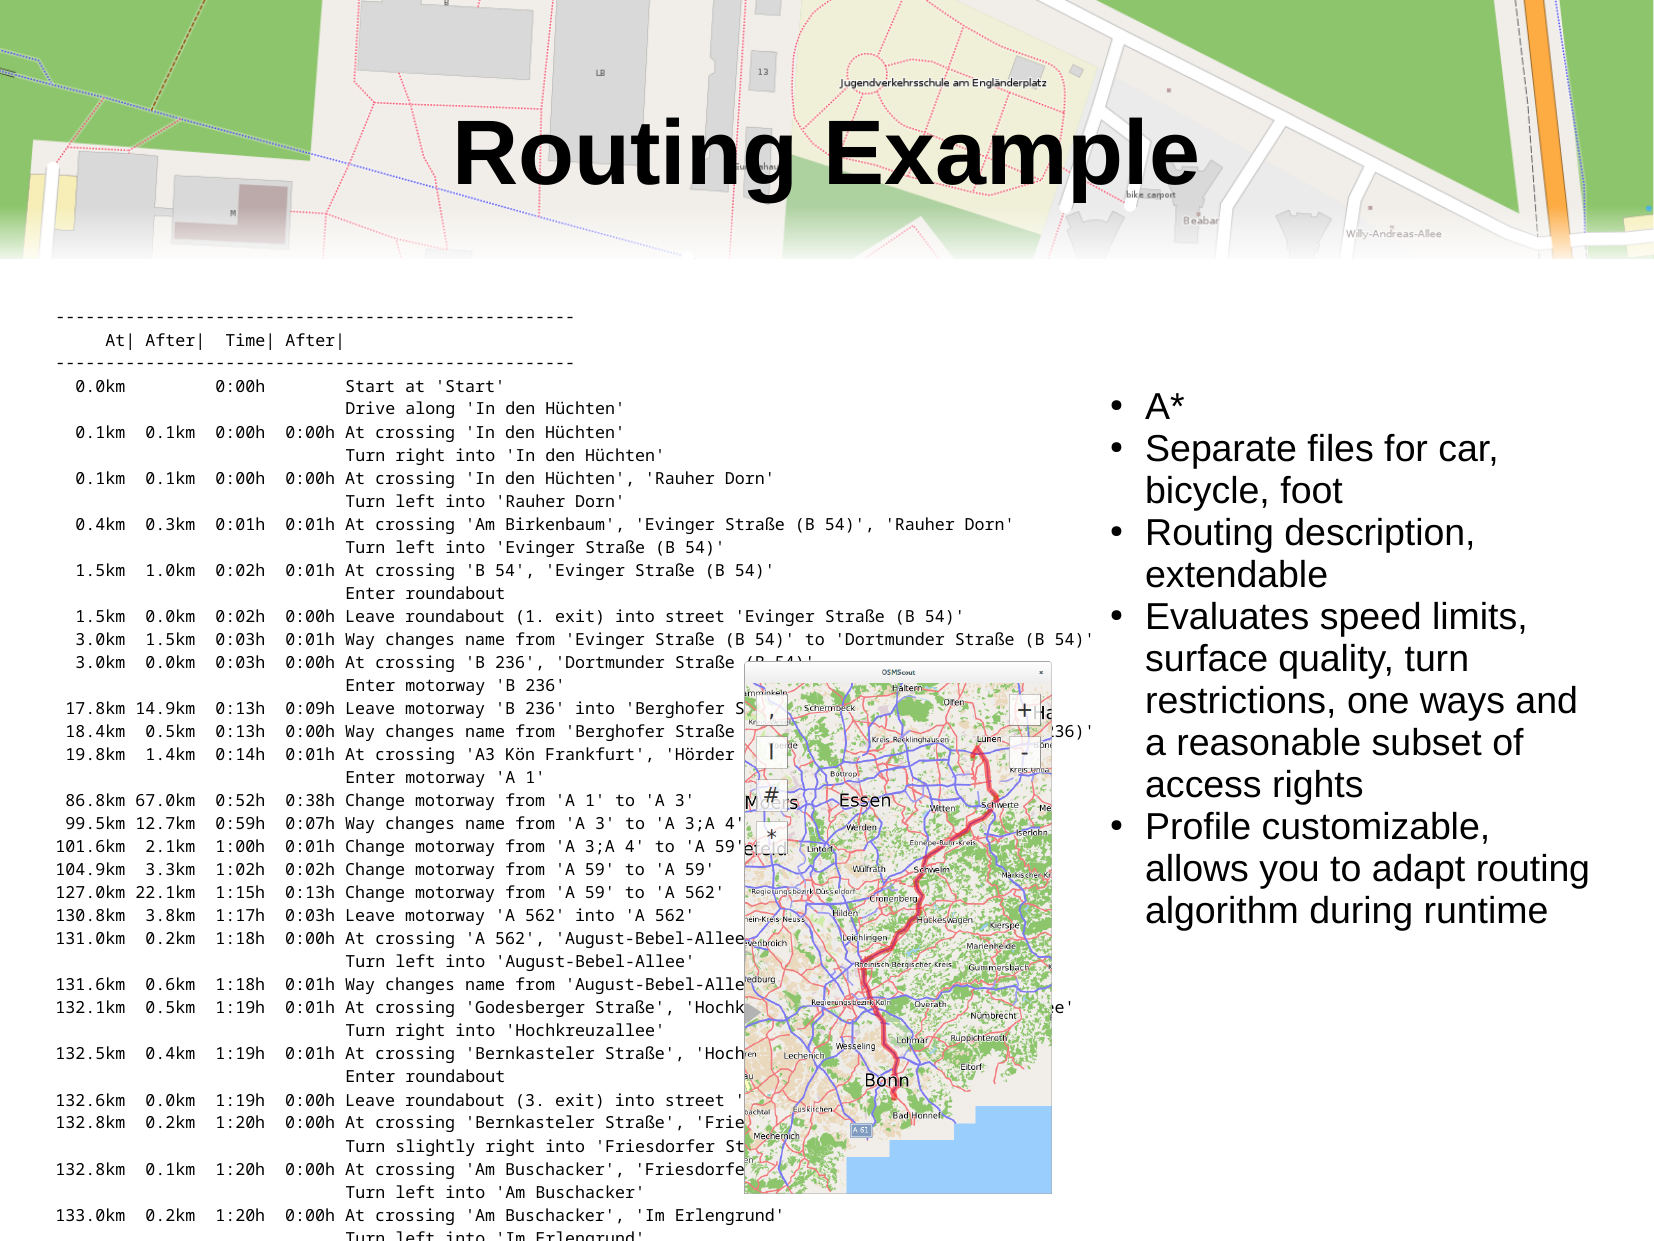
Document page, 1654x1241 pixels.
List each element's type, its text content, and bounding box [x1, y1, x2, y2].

picture [744, 661, 1052, 1194]
text_box ---------------------------------------------------- At| After| Time| After| ---------------------------------------------------- 0.0km 0:00h Start at 'Start' Drive along 'In den Hüchten' 0.1km 0.1km 0:00h 0:00h At crossing 'In den Hüchten' Turn right into 'In den Hüchten' 0.1km 0.1km 0:00h 0:00h At crossing 'In den Hüchten', 'Rauher Dorn' Turn left into 'Rauher Dorn' 0.4km 0.3km 0:01h 0:01h At crossing 'Am Birkenbaum', 'Evinger Straße (B 54)', 'Rauher Dorn' Turn left into 'Evinger Straße (B 54)' 1.5km 1.0km 0:02h 0:01h At crossing 'B 54', 'Evinger Straße (B 54)' Enter roundabout 1.5km 0.0km 0:02h 0:00h Leave roundabout (1. exit) into street 'Evinger Straße (B 54)' 3.0km 1.5km 0:03h 0:01h Way changes name from 'Evinger Straße (B 54)' to 'Dortmunder Straße (B 54)' 3.0km 0.0km 0:03h 0:00h At crossing 'B 236', 'Dortmunder Straße (B 54)' Enter motorway 'B 236' 17.8km 14.9km 0:13h 0:09h Leave motorway 'B 236' into 'Berghofer Straße (B 236)' 18.4km 0.5km 0:13h 0:00h Way changes name from 'Berghofer Straße (B 236)' to 'Hörder Straße (B 236)' 19.8km 1.4km 0:14h 0:01h At crossing 'A3 Kön Frankfurt', 'Hörder Straße (B 236)' Enter motorway 'A 1' 86.8km 67.0km 0:52h 0:38h Change motorway from 'A 1' to 'A 3' 99.5km 12.7km 0:59h 0:07h Way changes name from 'A 3' to 'A 3;A 4' 101.6km 2.1km 1:00h 0:01h Change motorway from 'A 3;A 4' to 'A 59' 104.9km 3.3km 1:02h 0:02h Change motorway from 'A 59' to 'A 59' 127.0km 22.1km 1:15h 0:13h Change motorway from 'A 59' to 'A 562' 130.8km 3.8km 1:17h 0:03h Leave motorway 'A 562' into 'A 562' 131.0km 0.2km 1:18h 0:00h At crossing 'A 562', 'August-Bebel-Allee', 'Nahum-Goldmann-Allee' Turn left into 'August-Bebel-Allee' 131.6km 0.6km 1:18h 0:01h Way changes name from 'August-Bebel-Allee' to 'Martin-Luther-Allee' 132.1km 0.5km 1:19h 0:01h At crossing 'Godesberger Straße', 'Hochkreuzallee', 'Martin-Luther-Allee' Turn right into 'Hochkreuzallee' 132.5km 0.4km 1:19h 0:01h At crossing 'Bernkasteler Straße', 'Hochkreuzallee' Enter roundabout 132.6km 0.0km 1:19h 0:00h Leave roundabout (3. exit) into street 'Bernkasteler Straße' 132.8km 0.2km 1:20h 0:00h At crossing 'Bernkasteler Straße', 'Friesdorfer Straße' Turn slightly right into 'Friesdorfer Straße' 132.8km 0.1km 1:20h 0:00h At crossing 'Am Buschacker', 'Friesdorfer Straße' Turn left into 'Am Buschacker' 133.0km 0.2km 1:20h 0:00h At crossing 'Am Buschacker', 'Im Erlengrund' Turn left into 'Im Erlengrund' 133.1km 0.1km 1:20h 0:00h At crossing 'Im Erlengrund', 'unnamed road' Turn left into 'Im Erlengrund' 133.3km 0.1km 1:21h 0:00h At crossing 'Im Erlengrund', 'Promenadenweg' Turn right into 'Promenadenweg' 133.3km 0.1km 1:21h 0:00h Target reached 'Target' [40, 297, 1111, 1182]
title Routing Example [82, 49, 1571, 257]
picture [0, 0, 1654, 211]
text_box A* Separate files for car, bicycle, foot Routing description, extendable Evaluates speed limits, surface quality, turn restrictions, one ways and a reasonable subset of access rights Profile customizable, allows you to adapt routing algorithm during runtime [1095, 377, 1619, 1044]
